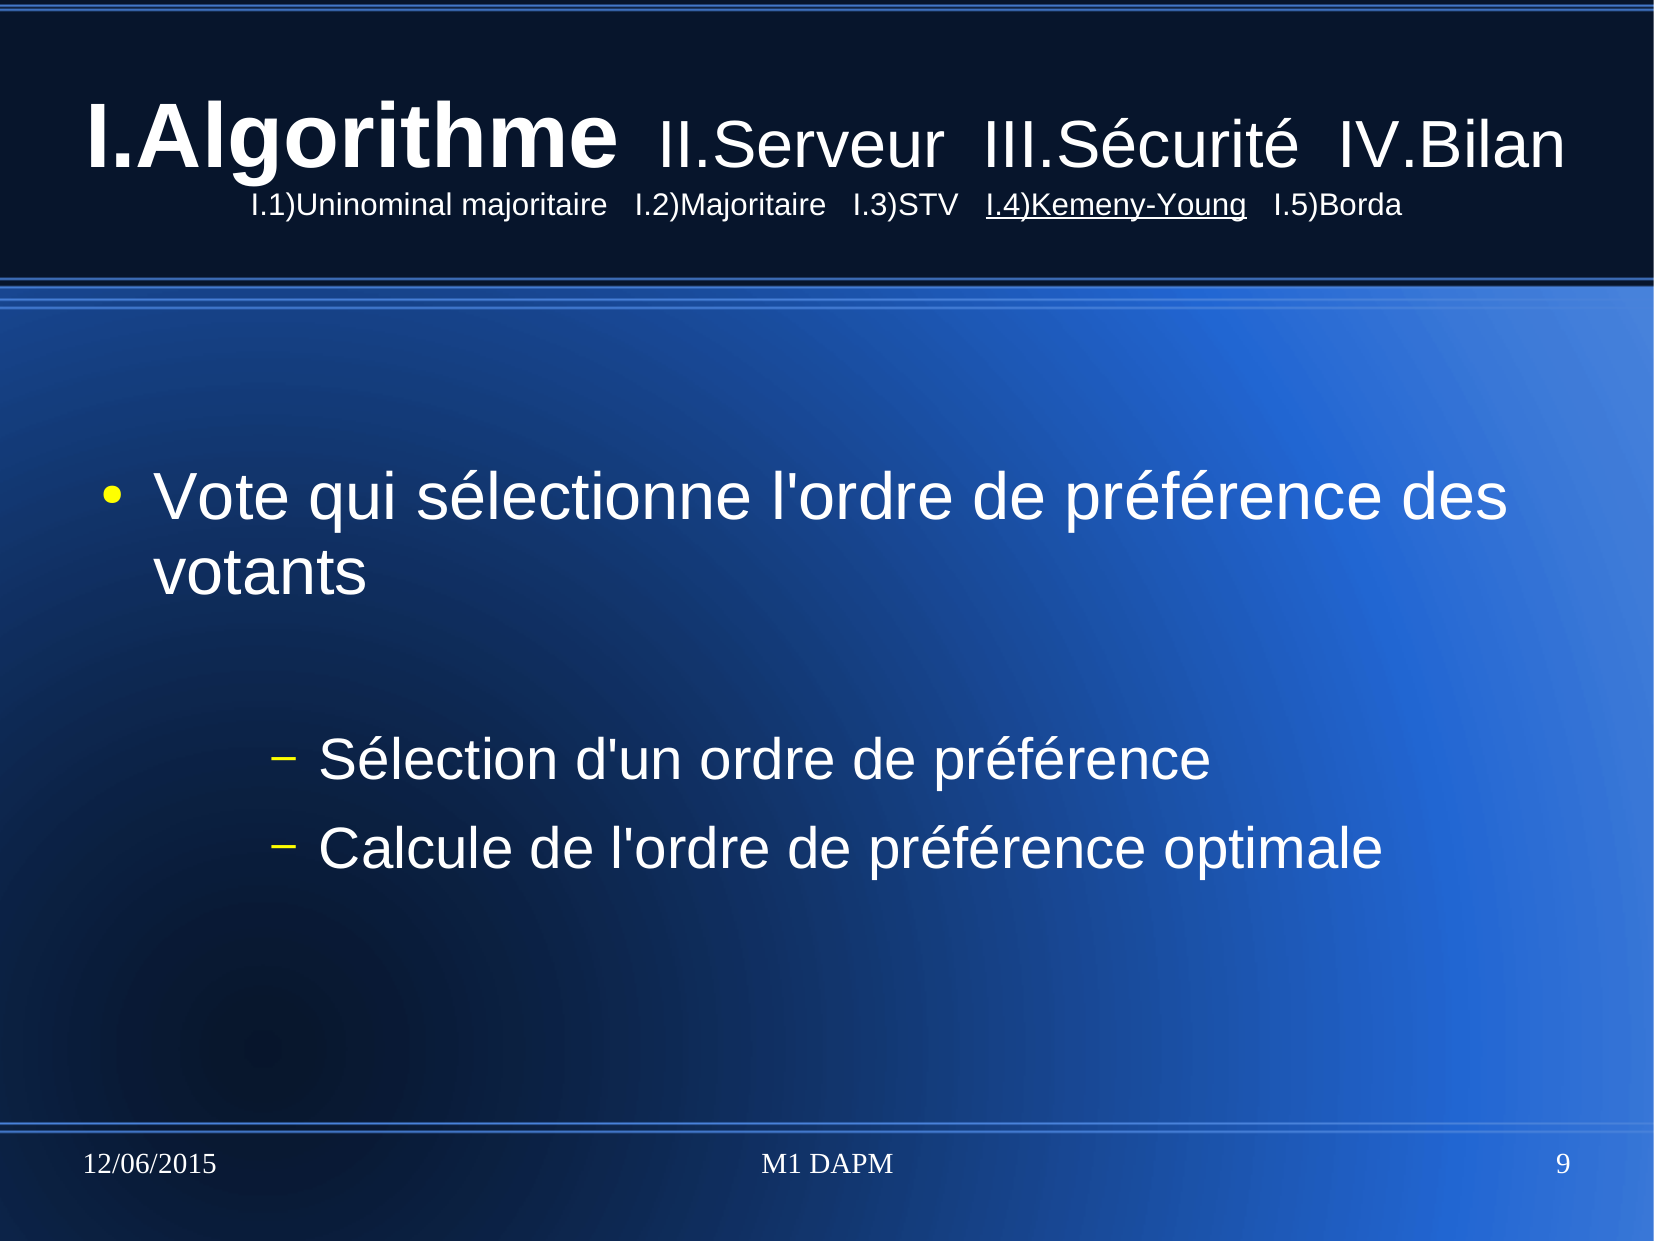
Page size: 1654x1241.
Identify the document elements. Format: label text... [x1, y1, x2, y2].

title I.Algorithme II.Serveur III.Sécurité IV.Bilan I.1)Uninominal majoritaire I.2)Majoritaire I.3)STV I.4)Kemeny-Young I.5)Borda [82, 49, 1571, 257]
list Vote qui sélectionne l'ordre de préférence des votants Sélection d'un ordre de préférence Calcule de l'ordre de préférence optimale [82, 355, 1571, 1075]
picture [0, 0, 1654, 1241]
